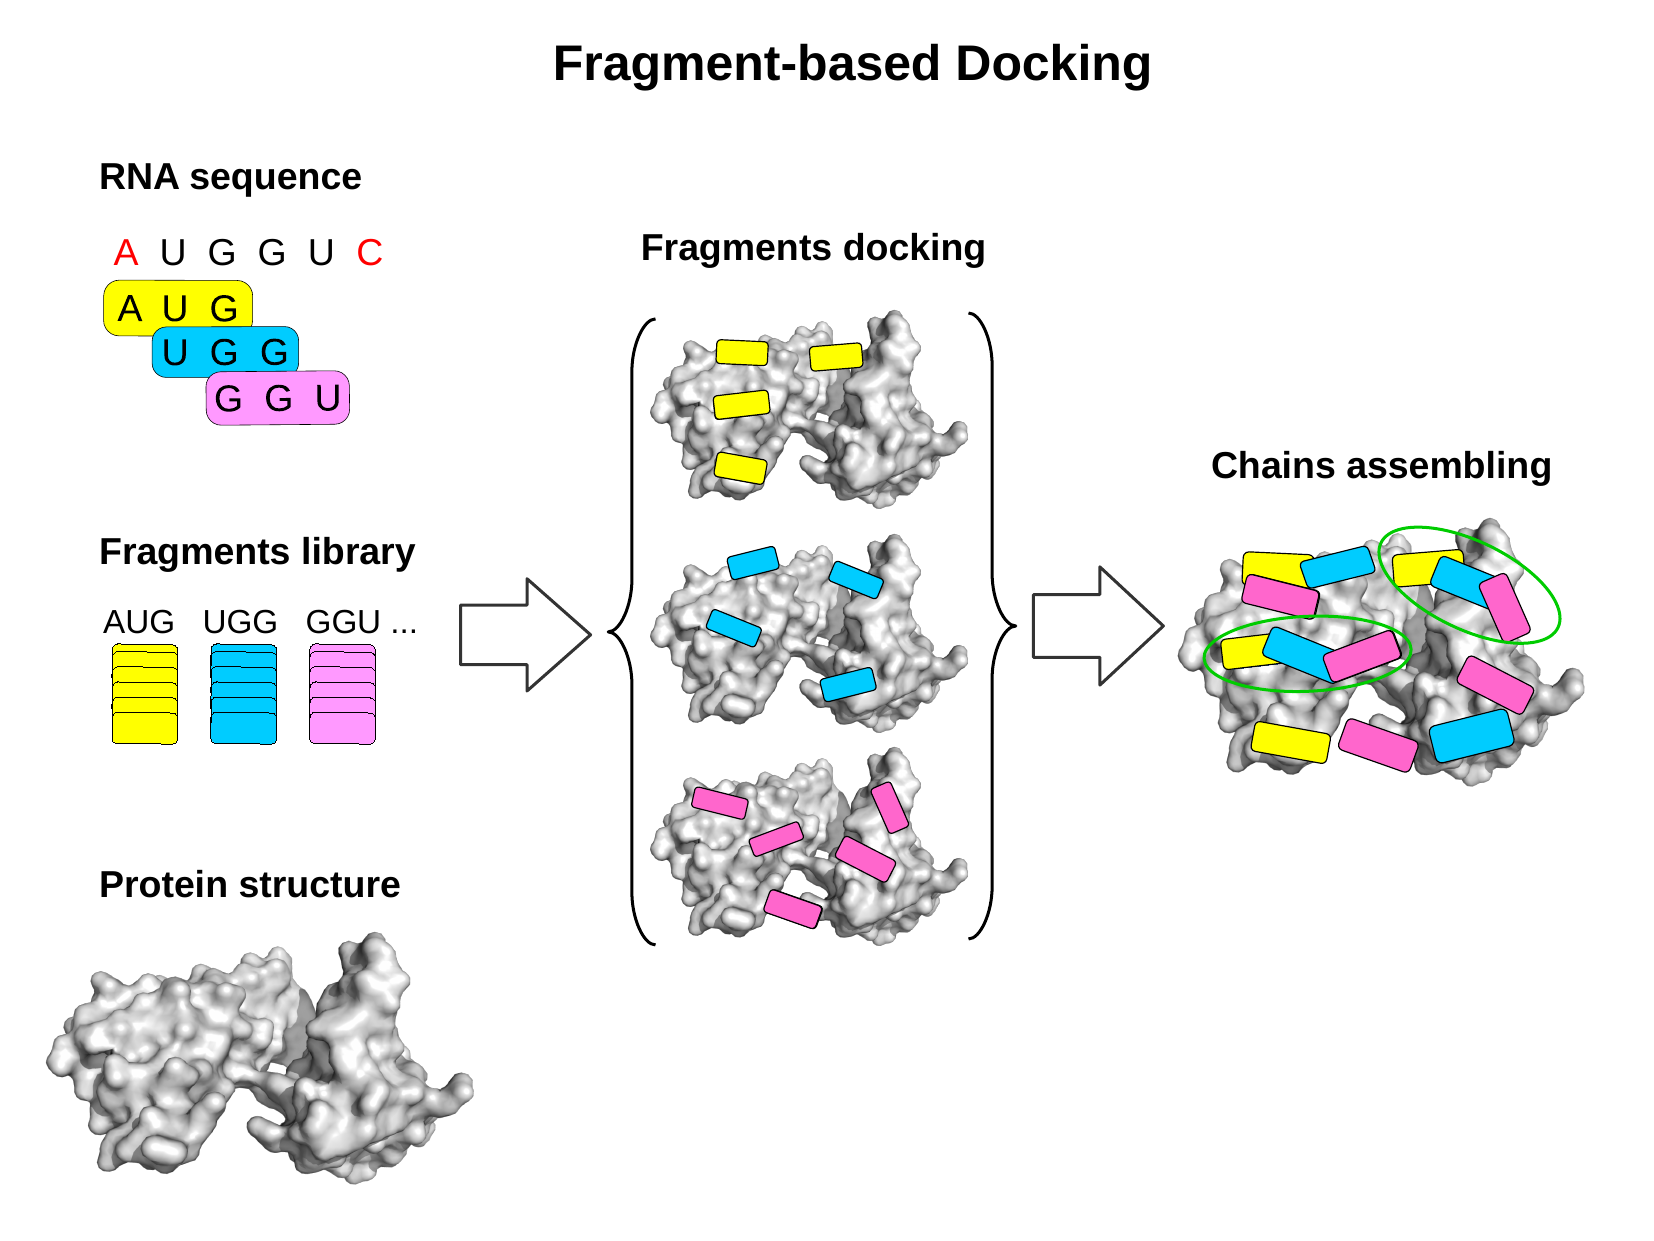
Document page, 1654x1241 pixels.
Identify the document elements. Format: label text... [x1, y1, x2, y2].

picture [641, 306, 981, 517]
text_box [309, 649, 376, 745]
text_box Chains assembling [1157, 437, 1607, 505]
text_box [820, 667, 877, 702]
text_box A U G [103, 282, 253, 336]
picture [641, 530, 981, 741]
text_box [713, 390, 770, 420]
text_box [763, 889, 823, 929]
text_box [1429, 656, 1534, 763]
text_box RNA sequence Fragments library Protein structure [84, 147, 449, 919]
text_box [716, 339, 769, 366]
text_box [1241, 546, 1375, 615]
text_box Fragments docking [625, 218, 1016, 276]
text_box [835, 836, 896, 883]
text_box [1392, 549, 1531, 641]
text_box [210, 649, 277, 745]
picture [1166, 513, 1601, 797]
text_box [749, 821, 804, 857]
text_box [1338, 718, 1419, 773]
text_box Fragment-based Docking [538, 27, 1200, 99]
text_box U G G [152, 326, 299, 378]
text_box [809, 342, 863, 372]
picture [641, 743, 981, 954]
text_box [691, 787, 748, 820]
text_box [706, 609, 762, 647]
text_box [871, 782, 909, 834]
text_box G G U [205, 370, 350, 426]
picture [34, 927, 491, 1195]
text_box A U G G U C [98, 224, 403, 282]
text_box [727, 546, 779, 580]
text_box [828, 561, 884, 599]
text_box [1220, 627, 1402, 684]
text_box [1251, 721, 1331, 764]
text_box [714, 452, 768, 485]
text_box [111, 649, 178, 745]
text_box AUG UGG GGU ... [88, 596, 460, 649]
